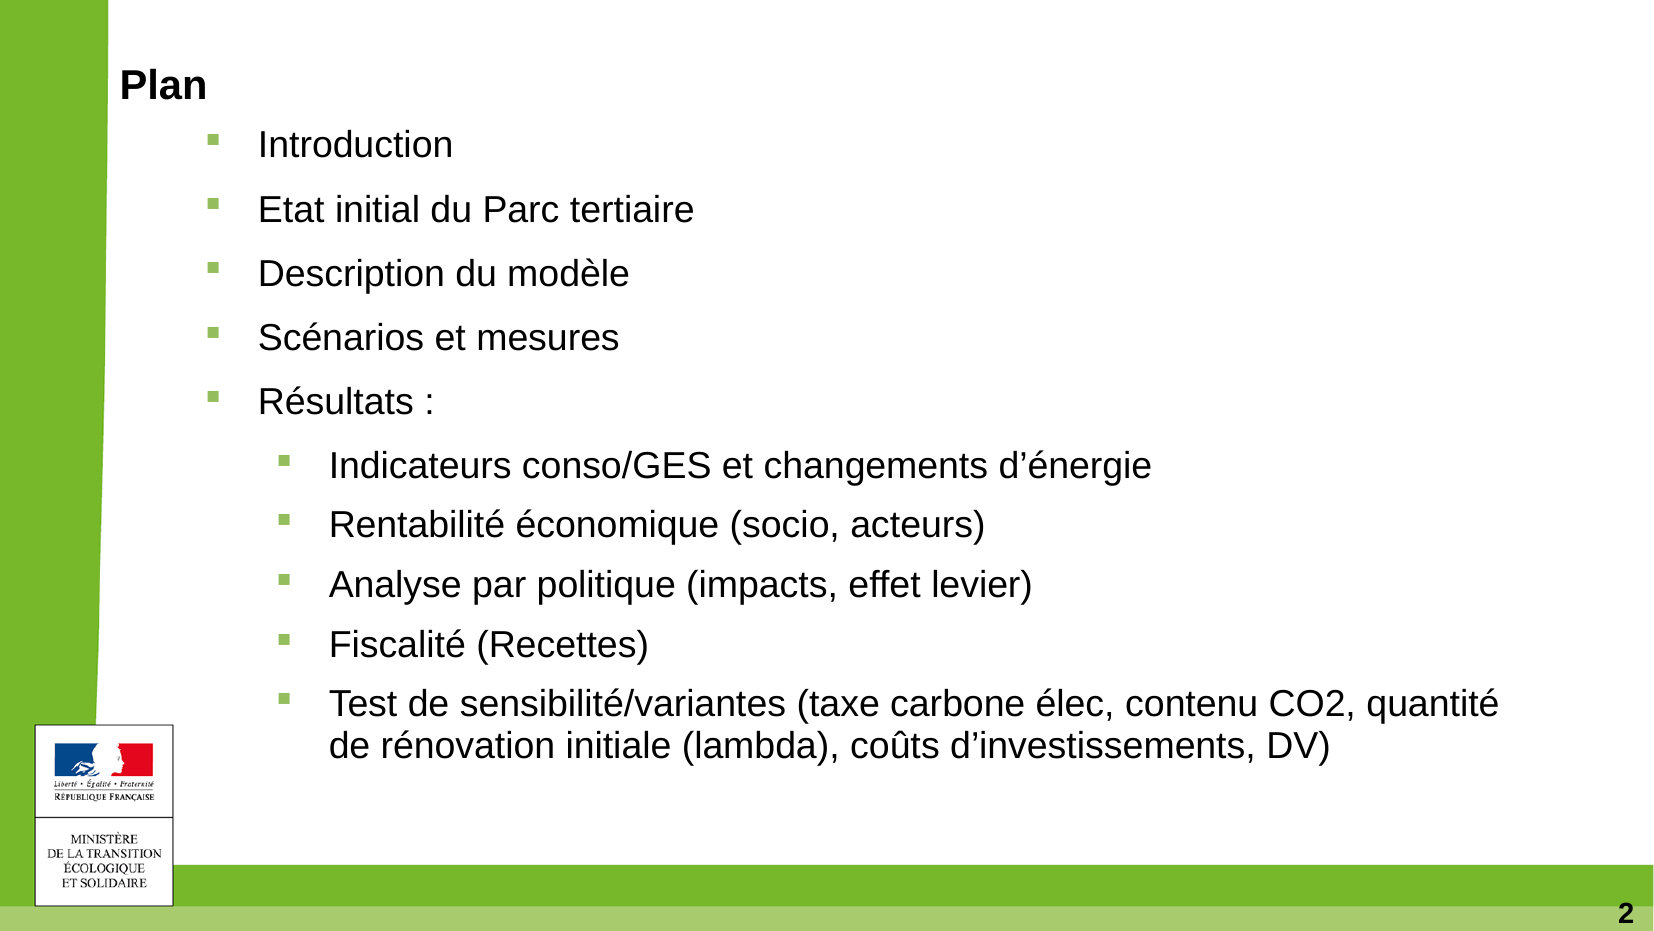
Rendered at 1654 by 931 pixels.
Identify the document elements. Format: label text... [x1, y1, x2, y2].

title Plan [119, 25, 1608, 145]
picture [0, 0, 1654, 931]
list Introduction Etat initial du Parc tertiaire Description du modèle Scénarios et mesures Résultats : Indicateurs conso/GES et changements d’énergie Rentabilité économique (socio, acteurs) Analyse par politique (impacts, effet levier) Fiscalité (Recettes) Test de sensibilité/variantes (taxe carbone élec, contenu CO2, quantité de rénovation initiale (lambda), coûts d’investissements, DV) [186, 123, 1517, 931]
